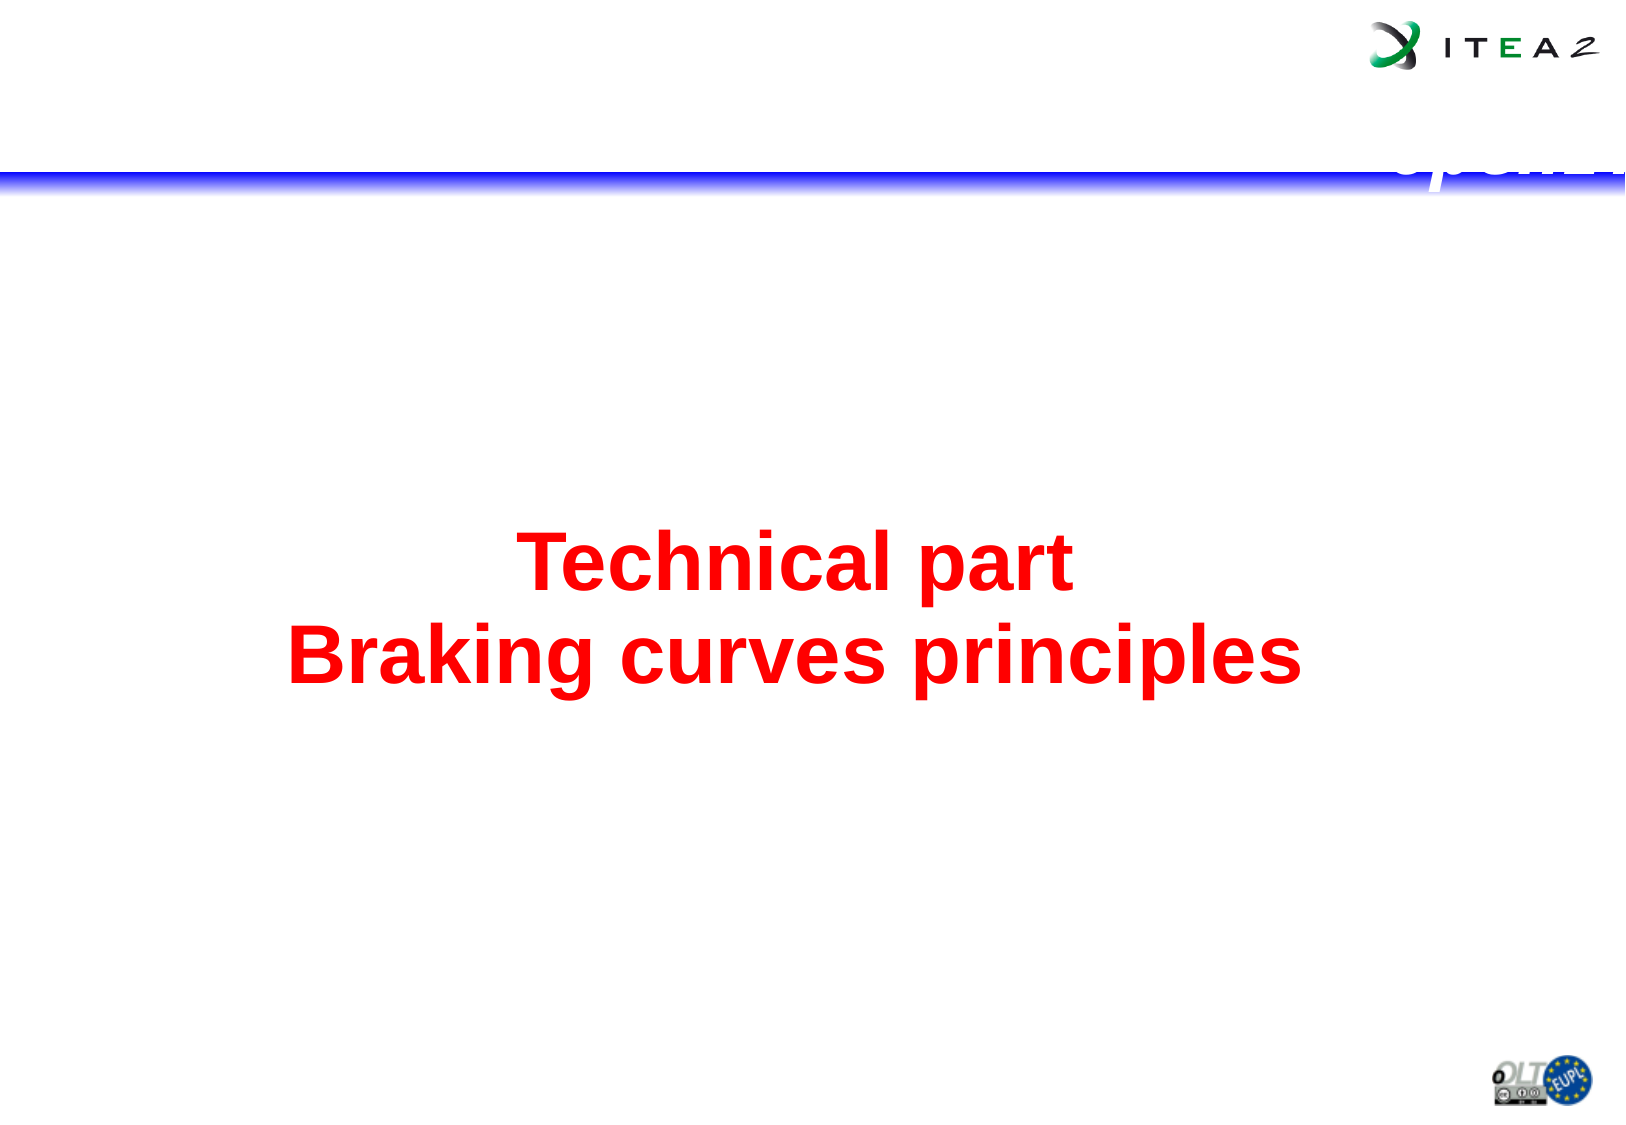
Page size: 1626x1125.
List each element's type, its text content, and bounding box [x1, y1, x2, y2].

text_box Technical part Braking curves principles [271, 507, 1320, 710]
picture [1348, 21, 1625, 70]
picture [1492, 1055, 1593, 1106]
